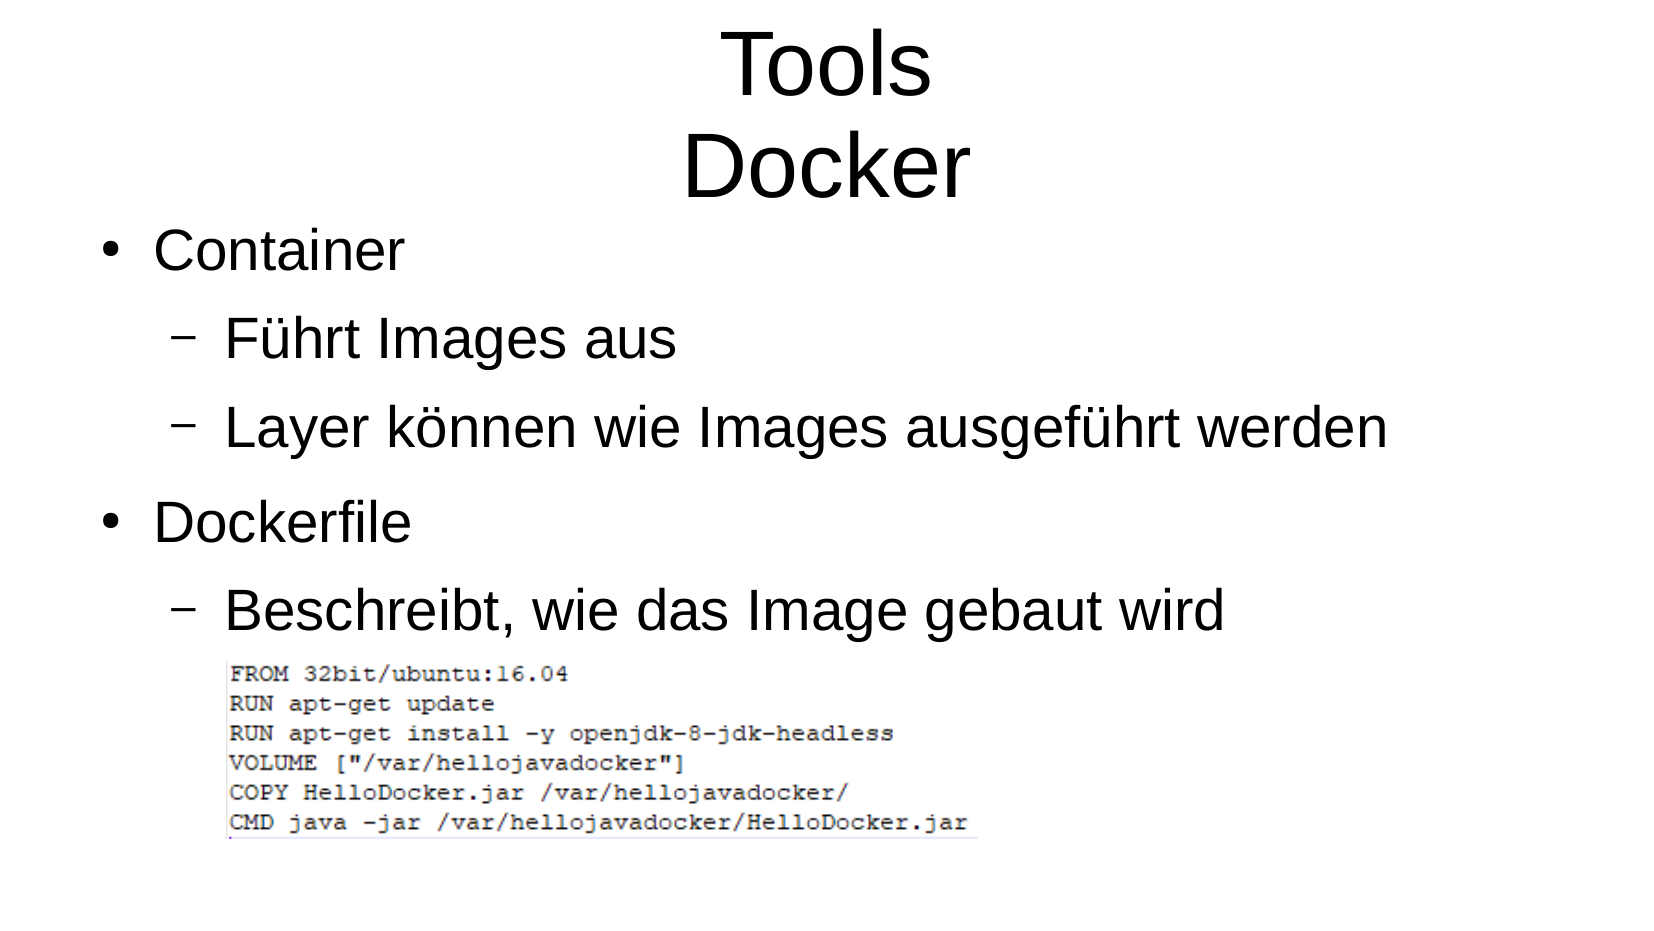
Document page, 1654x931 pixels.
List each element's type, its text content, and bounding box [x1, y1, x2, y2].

picture [226, 661, 978, 839]
title Tools Docker [82, 12, 1571, 217]
list Container Führt Images aus Layer können wie Images ausgeführt werden Dockerfile Beschreibt, wie das Image gebaut wird [82, 217, 1571, 758]
